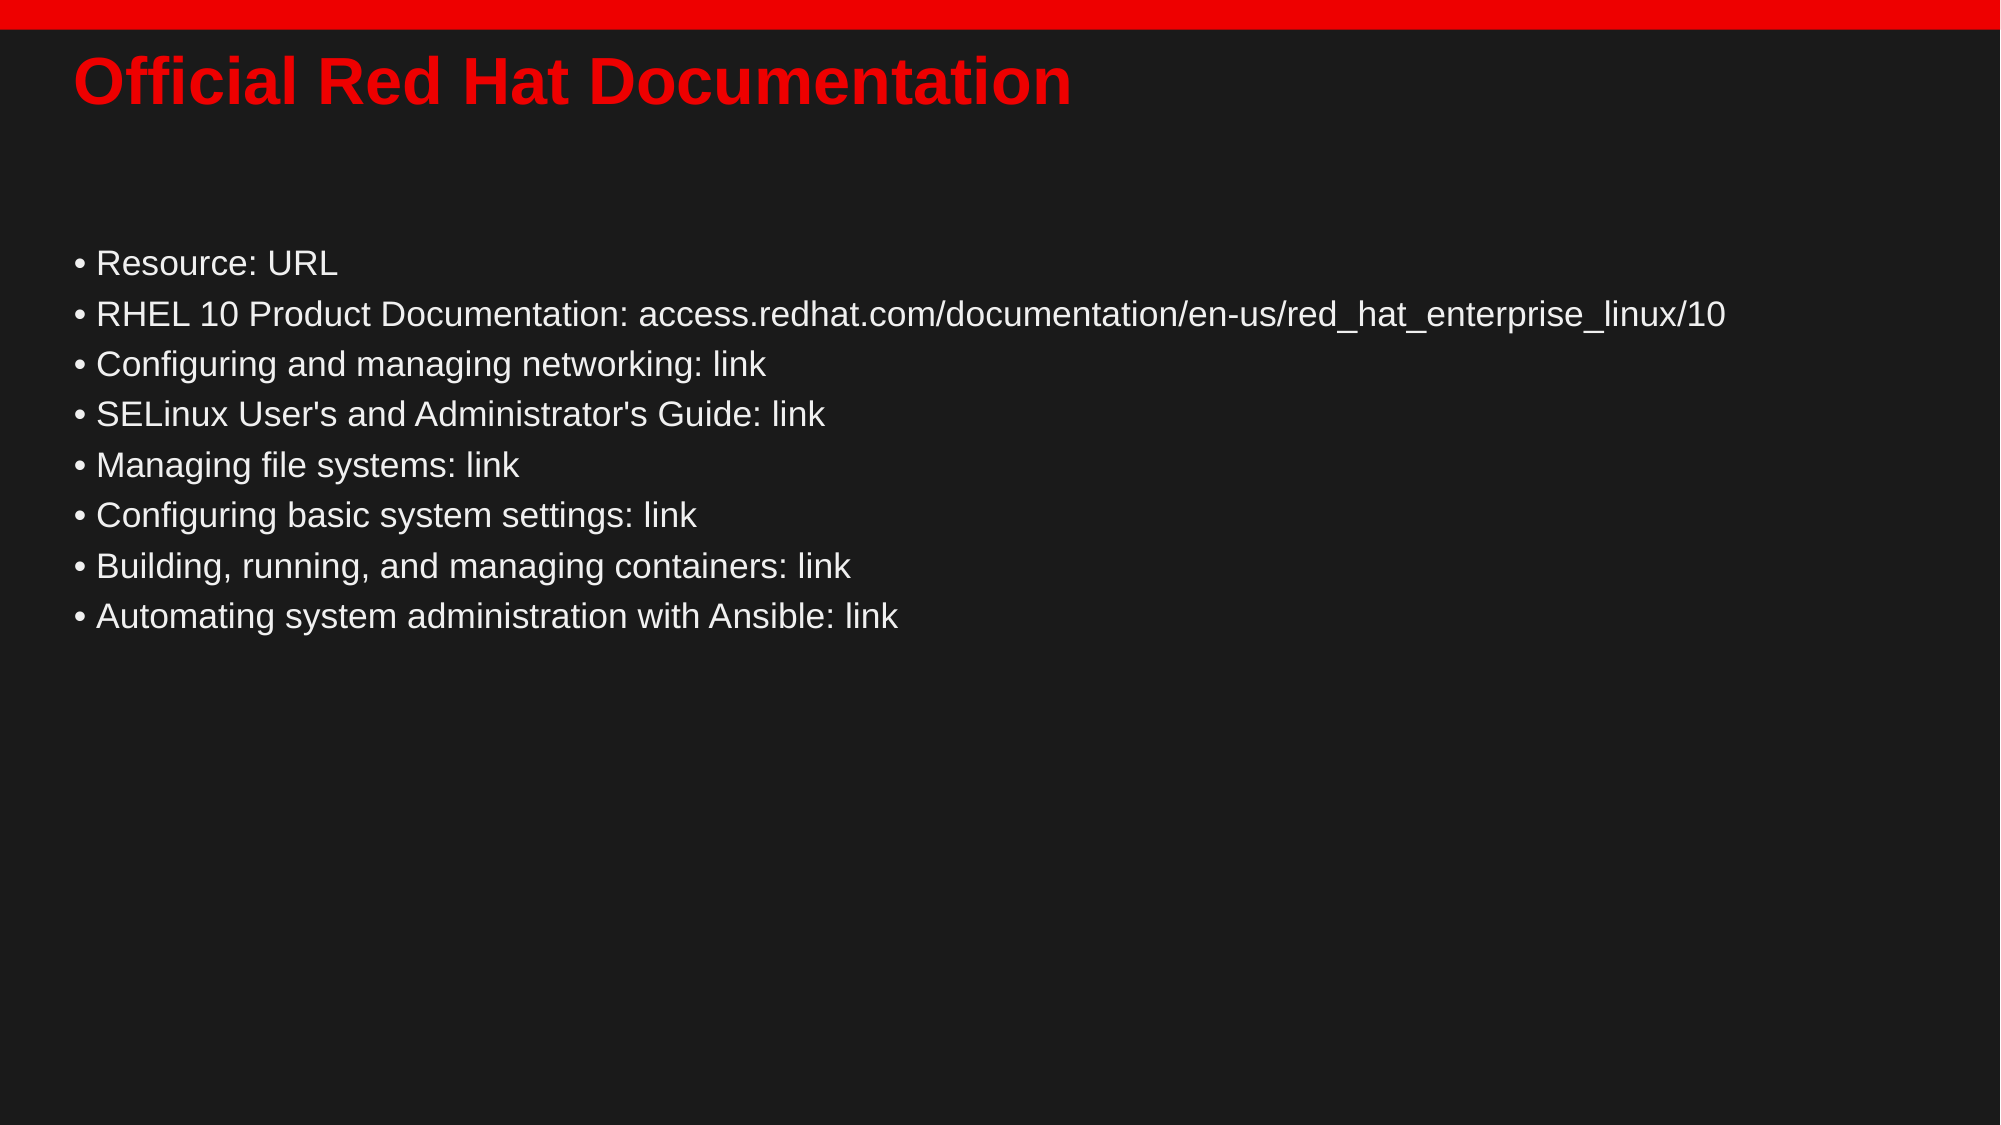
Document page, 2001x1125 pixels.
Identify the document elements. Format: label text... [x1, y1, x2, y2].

text_box Official Red Hat Documentation [59, 36, 1942, 208]
text_box [0, 0, 2001, 30]
text_box • Resource: URL • RHEL 10 Product Documentation: access.redhat.com/documentation/en-us/red_hat_enterprise_linux/10 • Configuring and managing networking: link • SELinux User's and Administrator's Guide: link • Managing file systems: link • Configuring basic system settings: link • Building, running, and managing containers: link • Automating system administration with Ansible: link [59, 236, 1942, 1037]
